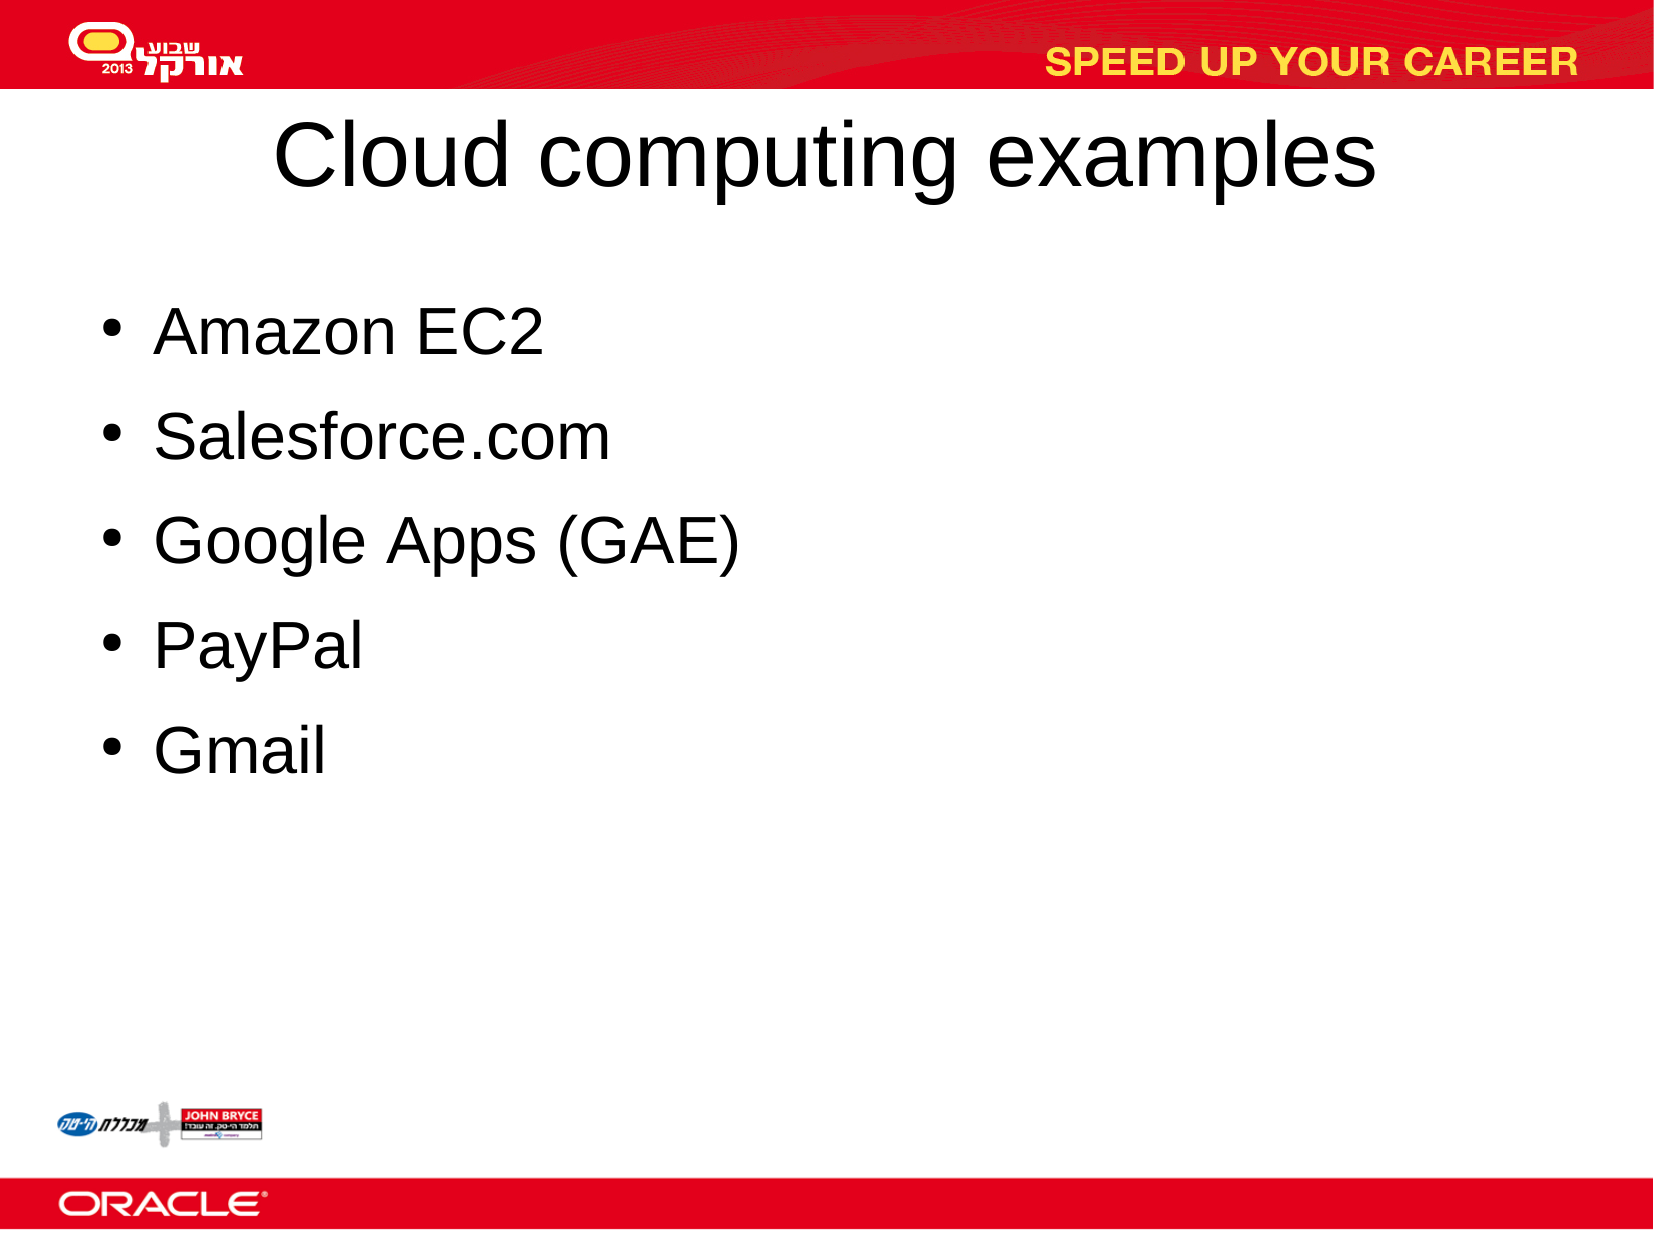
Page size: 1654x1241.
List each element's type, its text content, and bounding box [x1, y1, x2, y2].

title Cloud computing examples [82, 49, 1571, 257]
picture [0, 1087, 1653, 1240]
picture [0, 0, 1654, 89]
list Amazon EC2 Salesforce.com Google Apps (GAE) PayPal Gmail [82, 290, 1538, 1010]
